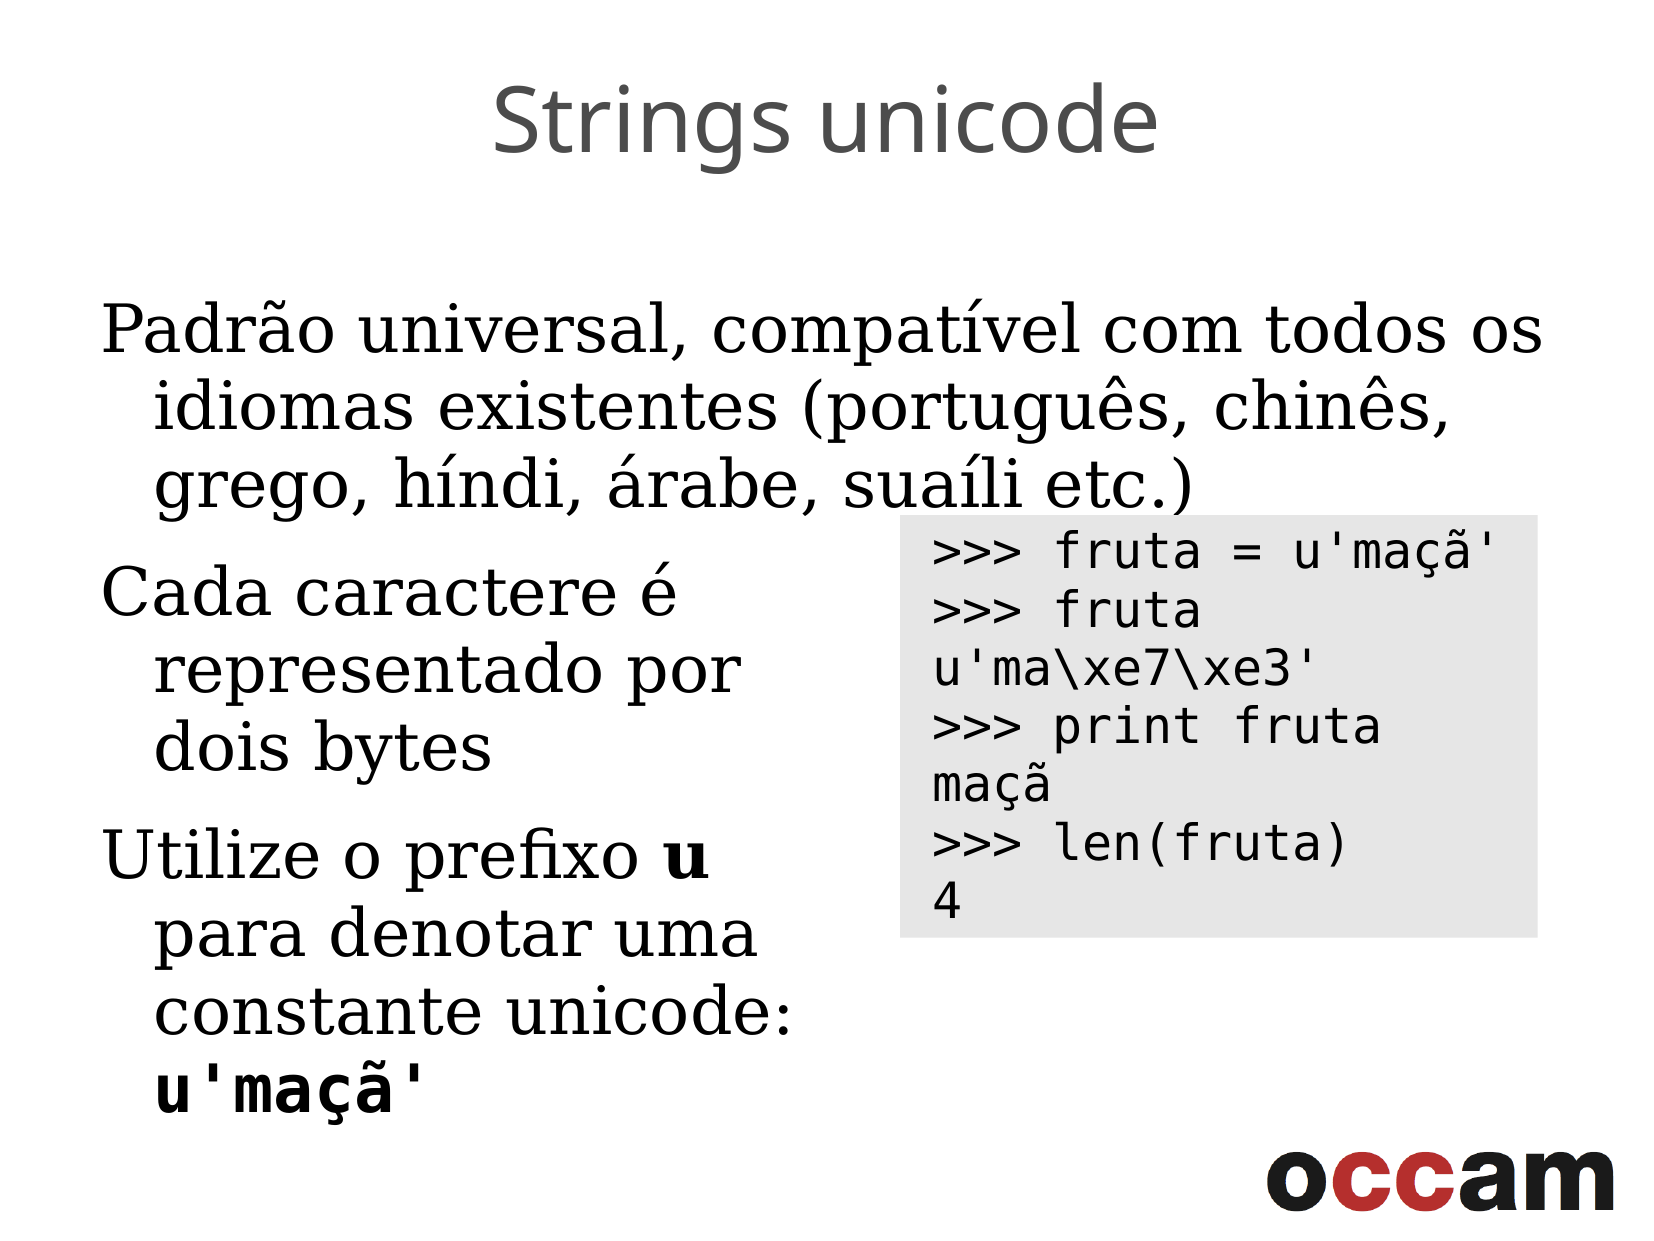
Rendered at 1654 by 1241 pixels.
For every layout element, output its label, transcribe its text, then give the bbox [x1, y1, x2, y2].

picture [1237, 1122, 1643, 1241]
title Strings unicode [82, 13, 1571, 222]
list Padrão universal, compatível com todos os idiomas existentes (português, chinês, grego, híndi, árabe, suaíli etc.) Cada caractere é representado por dois bytes Utilize o prefixo u para denotar uma constante unicode: u'maçã' [82, 290, 1571, 1128]
text_box >>> fruta = u'maçã' >>> fruta u'ma\xe7\xe3' >>> print fruta maçã >>> len(fruta) 4 [900, 515, 1538, 938]
